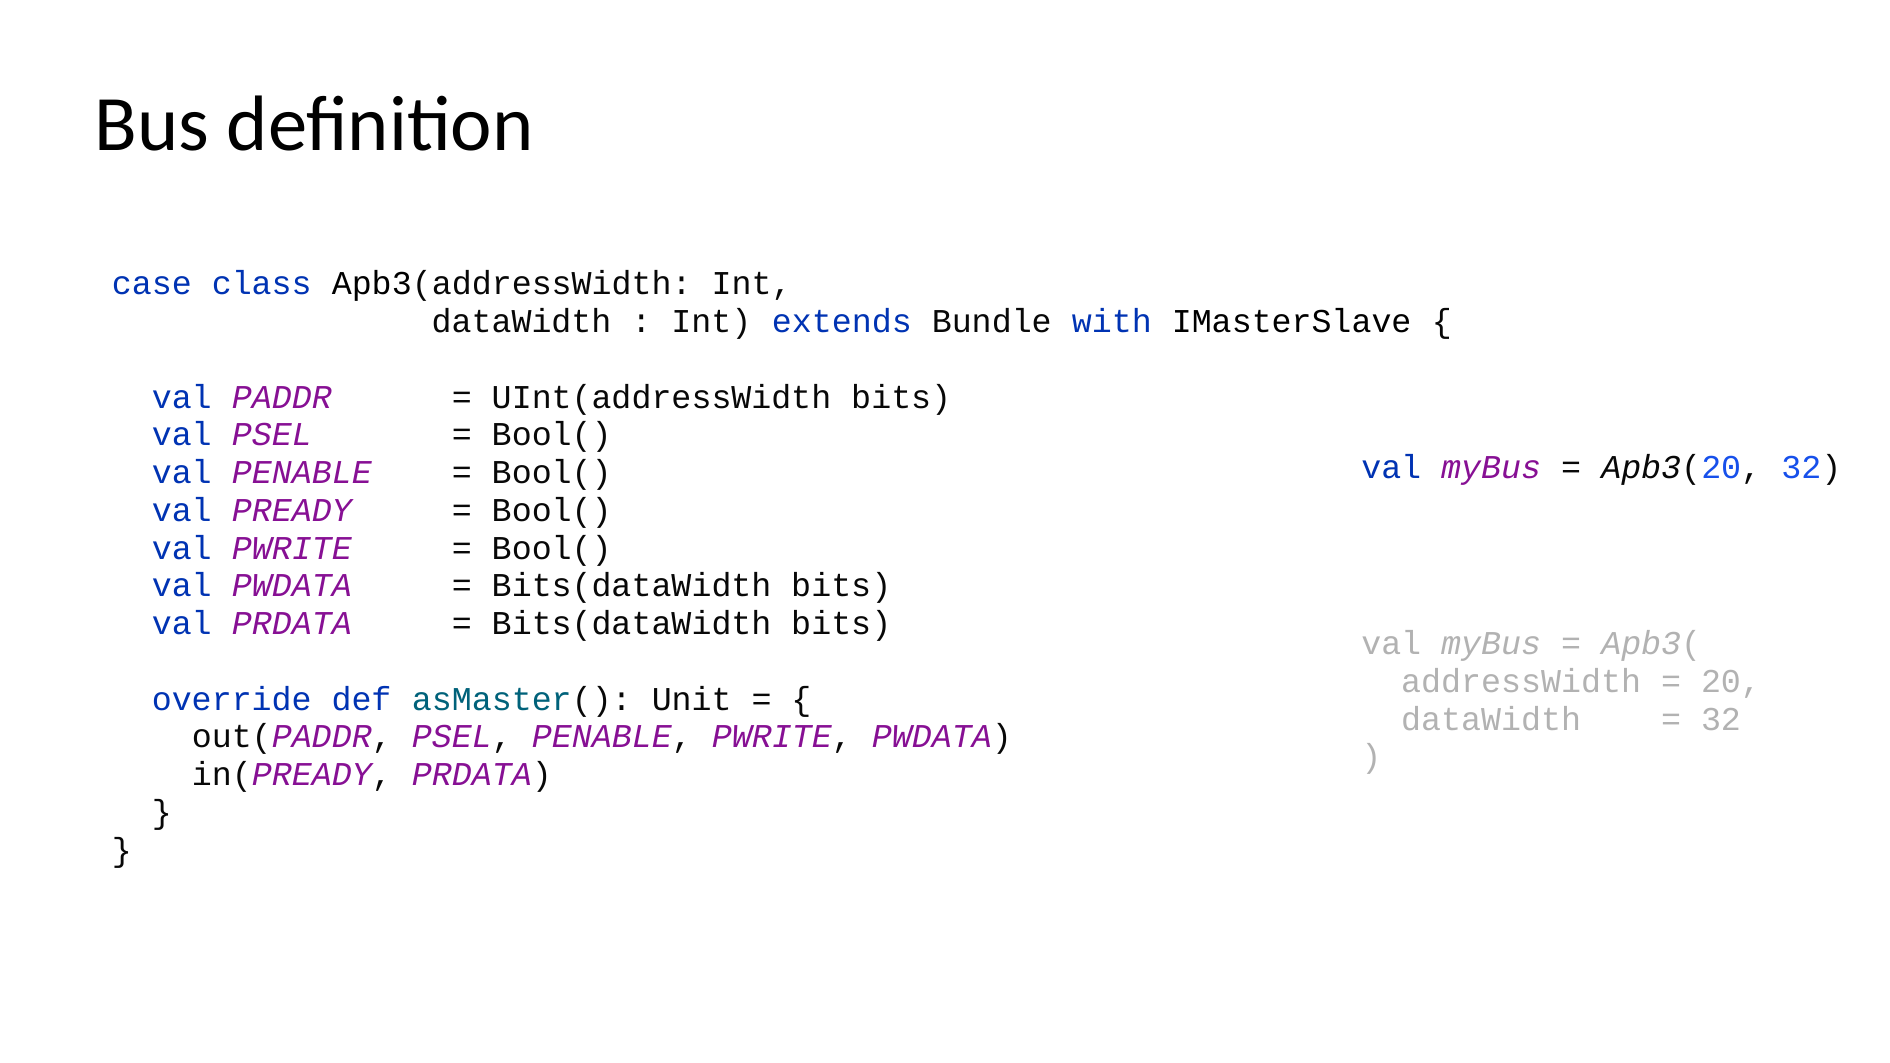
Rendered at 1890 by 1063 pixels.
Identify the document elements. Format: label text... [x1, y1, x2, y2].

text_box val myBus = Apb3(20, 32) [1701, 442, 1886, 606]
text_box val myBus = Apb3( addressWidth = 20, dataWidth = 32 ) [1701, 619, 1780, 786]
text_box case class Apb3(addressWidth: Int, dataWidth : Int) extends Bundle with IMasterSlave { val PADDR = UInt(addressWidth bits) val PSEL = Bool() val PENABLE = Bool() val PREADY = Bool() val PWRITE = Bool() val PWDATA = Bits(dataWidth bits) val PRDATA = Bits(dataWidth bits) override def asMaster(): Unit = { out(PADDR, PSEL, PENABLE, PWRITE, PWDATA) in(PREADY, PRDATA) } } [97, 259, 1701, 1063]
title Bus definition [94, 42, 1796, 220]
